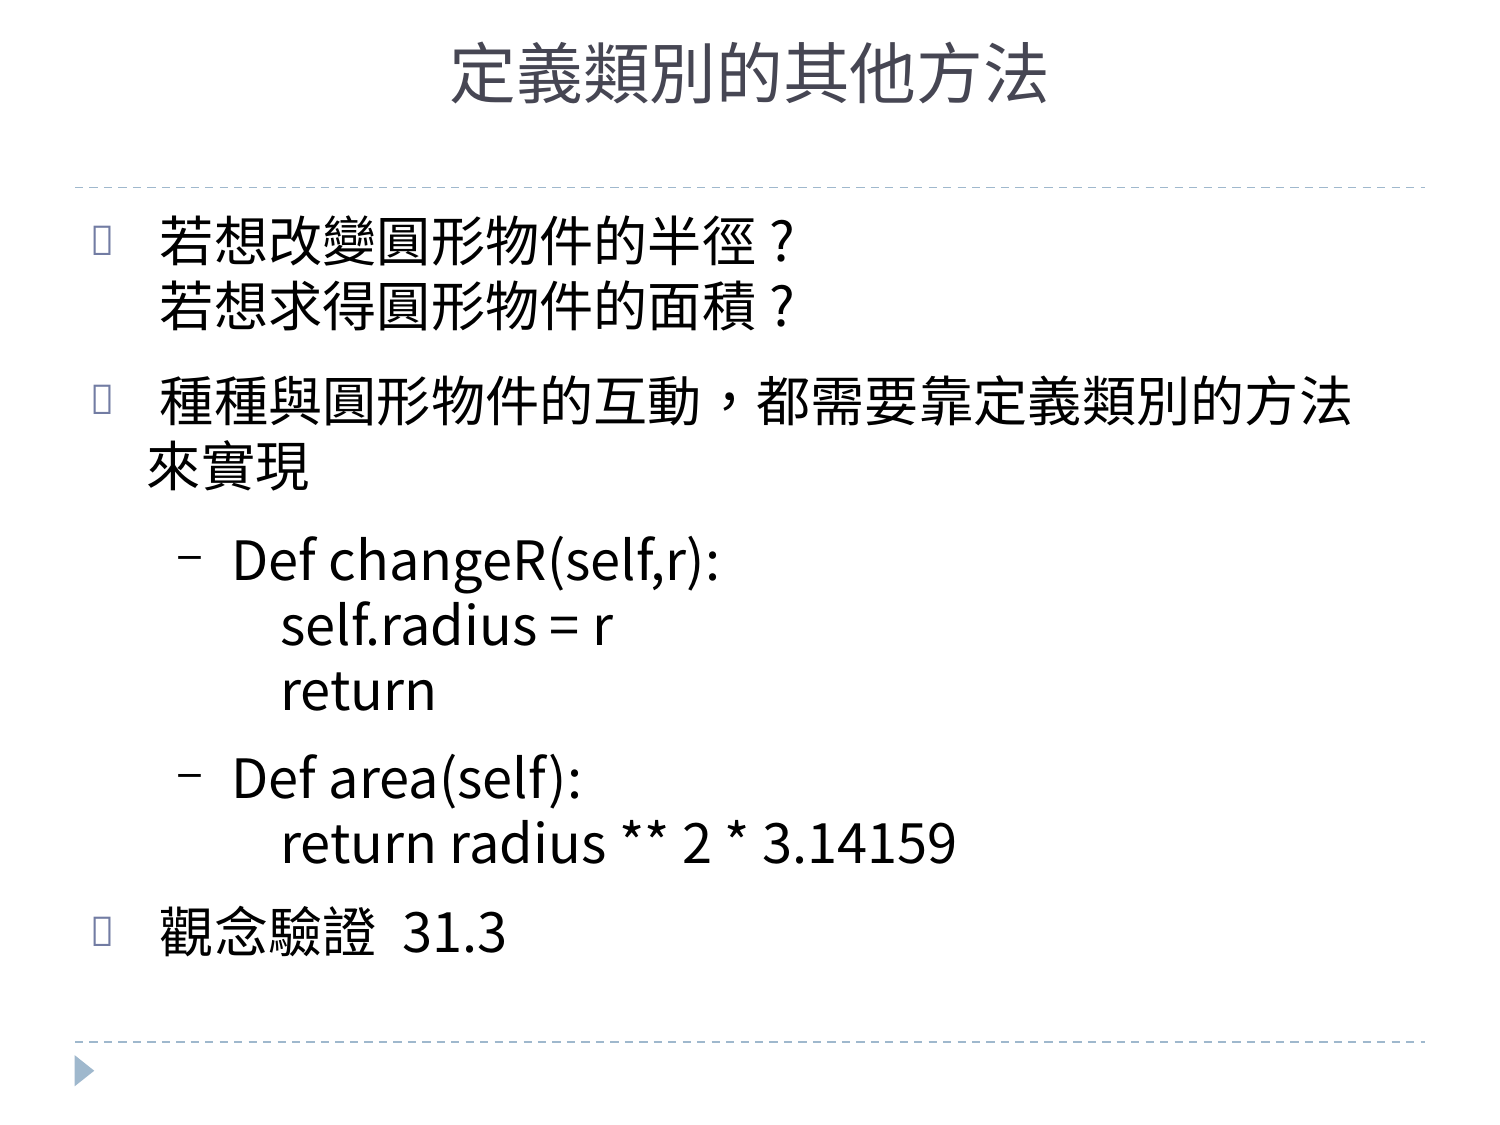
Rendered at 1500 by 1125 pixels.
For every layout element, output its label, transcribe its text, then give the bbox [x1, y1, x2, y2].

list 若想改變圓形物件的半徑? 若想求得圓形物件的面積? 種種與圓形物件的互動，都需要靠定義類別的方法 來實現 Def changeR(self,r): self.radius = r return Def area(self): return radius ** 2 * 3.14159 觀念驗證 31.3 [75, 200, 1425, 1010]
title 定義類別的其他方法 [75, 24, 1425, 188]
